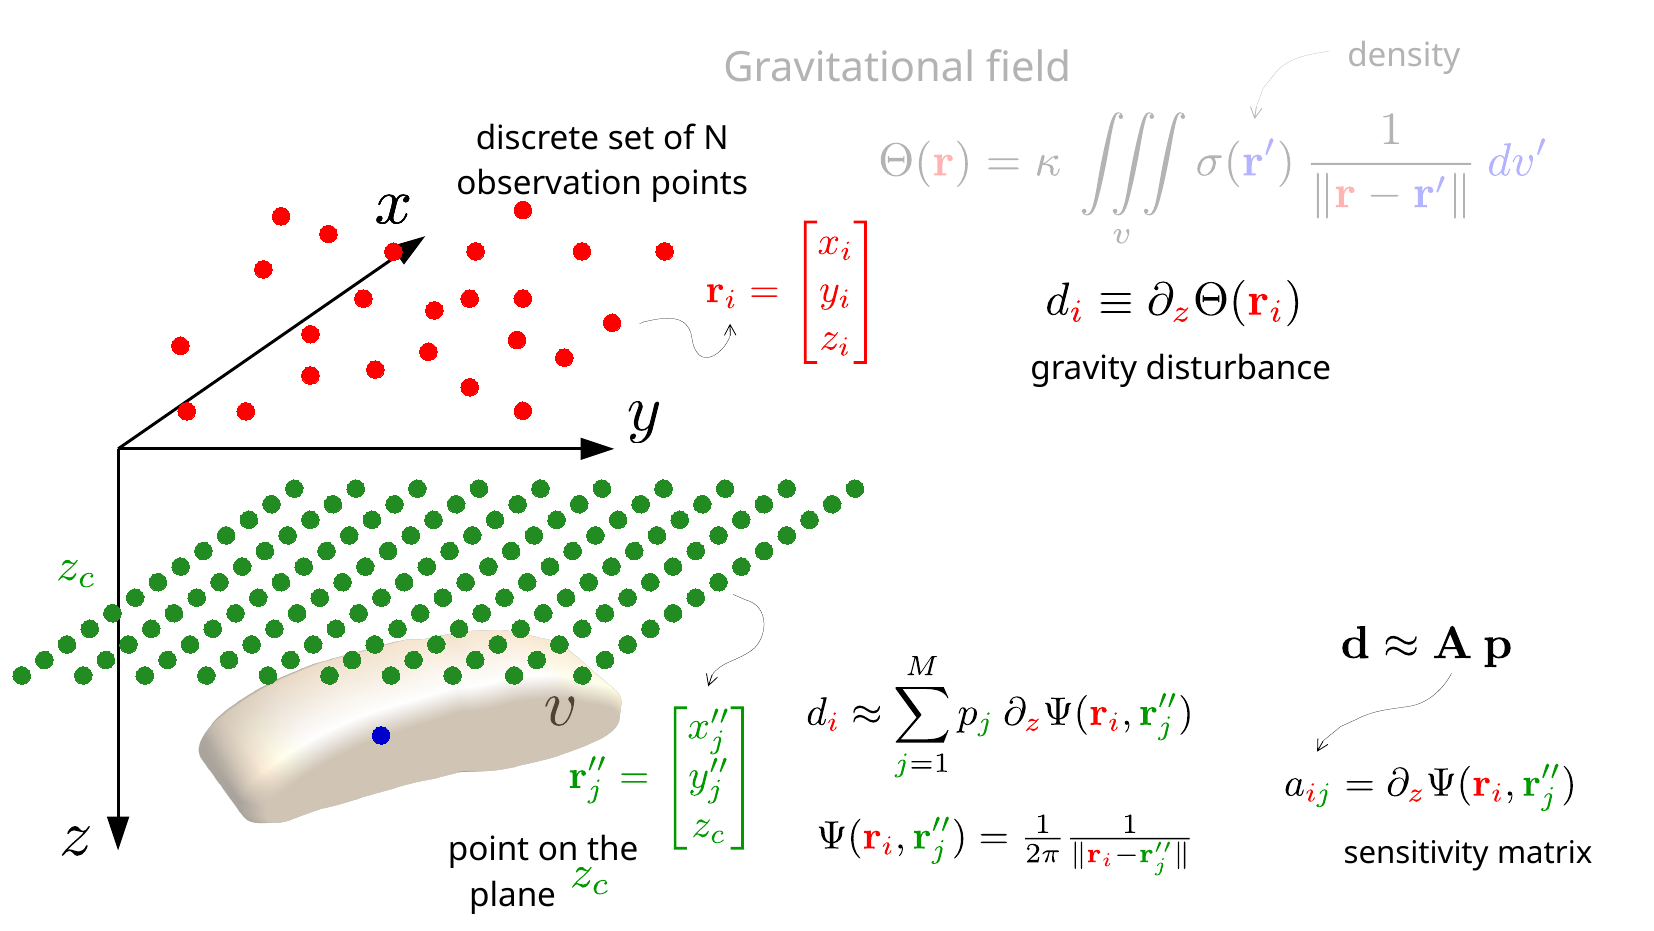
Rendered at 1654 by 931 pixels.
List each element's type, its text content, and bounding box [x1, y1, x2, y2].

text_box [356, 557, 375, 576]
text_box [256, 542, 274, 560]
text_box [434, 588, 452, 607]
text_box [593, 479, 611, 498]
text_box [343, 651, 361, 669]
text_box [233, 557, 252, 576]
text_box [242, 635, 261, 654]
picture [570, 867, 609, 895]
text_box [466, 651, 485, 669]
text_box [641, 573, 660, 592]
text_box [625, 542, 644, 560]
text_box [210, 573, 229, 592]
text_box [427, 635, 446, 654]
picture [704, 219, 882, 366]
text_box [440, 542, 459, 560]
text_box [602, 557, 621, 576]
text_box [294, 557, 313, 576]
text_box [259, 666, 277, 685]
text_box [220, 651, 238, 669]
text_box [171, 557, 190, 576]
text_box [486, 510, 504, 529]
text_box [716, 479, 734, 498]
text_box [372, 588, 391, 607]
text_box [278, 526, 297, 545]
text_box [187, 588, 206, 607]
text_box [456, 573, 475, 592]
text_box [777, 526, 796, 545]
text_box [631, 495, 650, 514]
text_box [177, 402, 196, 421]
picture [56, 560, 95, 588]
text_box [417, 557, 436, 576]
text_box [557, 588, 575, 607]
text_box [470, 479, 488, 498]
text_box [236, 402, 255, 421]
text_box [135, 666, 154, 685]
text_box [203, 619, 222, 638]
text_box [463, 526, 482, 545]
text_box [472, 604, 491, 623]
text_box [596, 651, 614, 669]
text_box [419, 342, 438, 361]
text_box [586, 526, 605, 545]
text_box [450, 619, 468, 638]
text_box [579, 573, 598, 592]
text_box [513, 289, 532, 308]
text_box [777, 479, 796, 498]
text_box [466, 242, 485, 261]
text_box [265, 619, 284, 638]
text_box [573, 619, 592, 638]
text_box [460, 289, 479, 308]
text_box [288, 604, 306, 623]
text_box [424, 510, 443, 529]
text_box sensitivity matrix [1328, 823, 1613, 892]
picture [566, 704, 759, 852]
text_box [595, 604, 614, 623]
text_box [732, 557, 751, 576]
text_box [755, 542, 773, 560]
text_box [254, 260, 273, 279]
text_box [609, 510, 627, 529]
picture [806, 656, 1194, 778]
text_box [384, 242, 403, 261]
text_box [301, 510, 320, 529]
text_box [618, 588, 637, 607]
text_box [693, 495, 712, 514]
text_box [158, 651, 177, 669]
text_box [301, 325, 320, 344]
text_box [119, 635, 138, 654]
text_box [74, 666, 93, 685]
text_box [618, 635, 637, 654]
text_box [240, 510, 258, 529]
text_box [194, 542, 213, 560]
text_box [197, 666, 216, 685]
text_box [508, 495, 527, 514]
text_box [648, 526, 666, 545]
text_box [226, 604, 245, 623]
text_box [285, 479, 304, 498]
text_box [401, 526, 420, 545]
text_box [479, 557, 498, 576]
text_box [149, 573, 167, 592]
text_box [511, 619, 530, 638]
text_box [686, 542, 705, 560]
text_box [249, 588, 268, 607]
text_box [495, 588, 514, 607]
picture [1283, 763, 1577, 811]
text_box point on the plane [419, 817, 668, 916]
text_box discrete set of N observation points [413, 106, 792, 195]
text_box [327, 619, 345, 638]
text_box [349, 604, 368, 623]
text_box [514, 401, 532, 420]
picture [816, 814, 1190, 876]
text_box [664, 604, 682, 623]
text_box [379, 542, 397, 560]
text_box [846, 479, 864, 498]
text_box [505, 666, 523, 685]
text_box [514, 201, 532, 219]
text_box [408, 479, 427, 498]
text_box [641, 619, 660, 638]
text_box [301, 366, 320, 385]
text_box [425, 301, 444, 320]
text_box [541, 557, 559, 576]
text_box [304, 635, 323, 654]
text_box [333, 573, 352, 592]
text_box [310, 588, 329, 607]
text_box [654, 479, 673, 498]
text_box [411, 604, 430, 623]
text_box [354, 289, 373, 308]
text_box [531, 479, 550, 498]
text_box [281, 651, 300, 669]
text_box [103, 604, 122, 623]
picture [1340, 625, 1513, 668]
text_box [12, 666, 31, 685]
text_box [395, 573, 413, 592]
text_box [97, 651, 115, 669]
text_box [685, 11, 1583, 284]
text_box [365, 635, 384, 654]
text_box [709, 526, 728, 545]
text_box [372, 726, 390, 745]
text_box [142, 619, 161, 638]
text_box [272, 207, 290, 226]
text_box [388, 619, 407, 638]
text_box [443, 666, 462, 685]
text_box [664, 557, 682, 576]
text_box [460, 378, 479, 397]
text_box [80, 619, 99, 638]
text_box [366, 360, 385, 379]
text_box [709, 573, 728, 592]
text_box [320, 666, 339, 685]
text_box [126, 588, 145, 607]
text_box [525, 526, 543, 545]
text_box [800, 510, 819, 529]
text_box [570, 495, 589, 514]
text_box [508, 331, 526, 349]
text_box [165, 604, 183, 623]
text_box [404, 651, 423, 669]
text_box [317, 542, 336, 560]
text_box [319, 225, 338, 243]
text_box [488, 635, 507, 654]
text_box [324, 495, 342, 514]
text_box [58, 635, 76, 654]
text_box [686, 588, 705, 607]
text_box [502, 542, 520, 560]
text_box [518, 573, 537, 592]
text_box [823, 495, 842, 514]
text_box [655, 242, 674, 261]
picture [59, 826, 93, 856]
text_box [573, 666, 592, 685]
text_box [555, 348, 574, 367]
text_box [385, 495, 404, 514]
text_box [550, 635, 569, 654]
picture [626, 401, 662, 443]
text_box gravity disturbance [1015, 336, 1329, 388]
text_box [262, 495, 281, 514]
text_box [527, 651, 546, 669]
picture [1043, 278, 1305, 329]
text_box [382, 666, 400, 685]
text_box [272, 573, 290, 592]
text_box [171, 336, 190, 355]
text_box [573, 242, 591, 261]
text_box [447, 495, 466, 514]
text_box [340, 526, 359, 545]
text_box [563, 542, 582, 560]
text_box [755, 495, 773, 514]
text_box [346, 479, 365, 498]
text_box [217, 526, 235, 545]
text_box [534, 604, 553, 623]
text_box [670, 510, 689, 529]
text_box [732, 510, 751, 529]
text_box [603, 313, 621, 332]
picture [374, 194, 413, 224]
text_box [363, 510, 381, 529]
text_box [35, 651, 54, 669]
text_box [181, 635, 199, 654]
text_box [547, 510, 566, 529]
